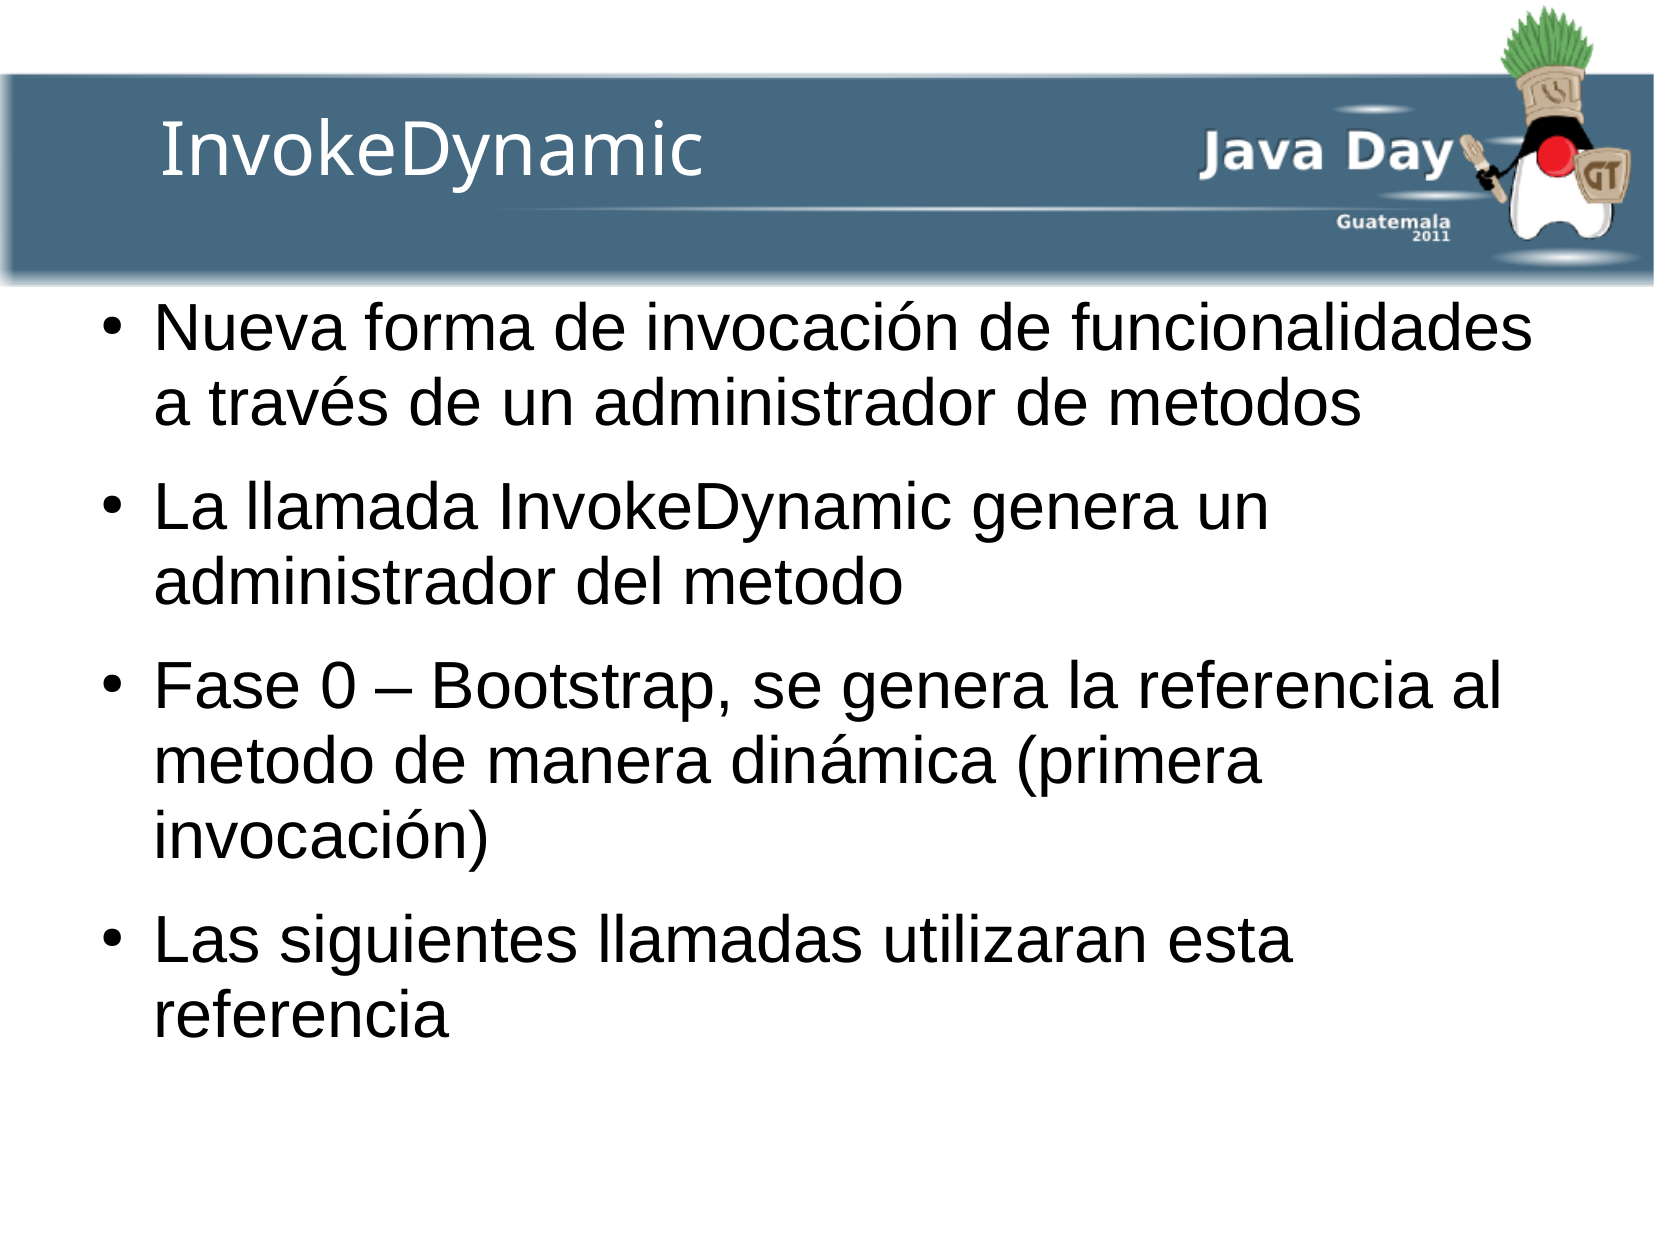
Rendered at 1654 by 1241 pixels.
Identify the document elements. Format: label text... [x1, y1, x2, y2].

picture [0, 3, 1654, 287]
list Nueva forma de invocación de funcionalidades a través de un administrador de metodos La llamada InvokeDynamic genera un administrador del metodo Fase 0 – Bootstrap, se genera la referencia al metodo de manera dinámica (primera invocación) Las siguientes llamadas utilizaran esta referencia [82, 290, 1571, 1109]
title InvokeDynamic [160, 97, 1532, 305]
